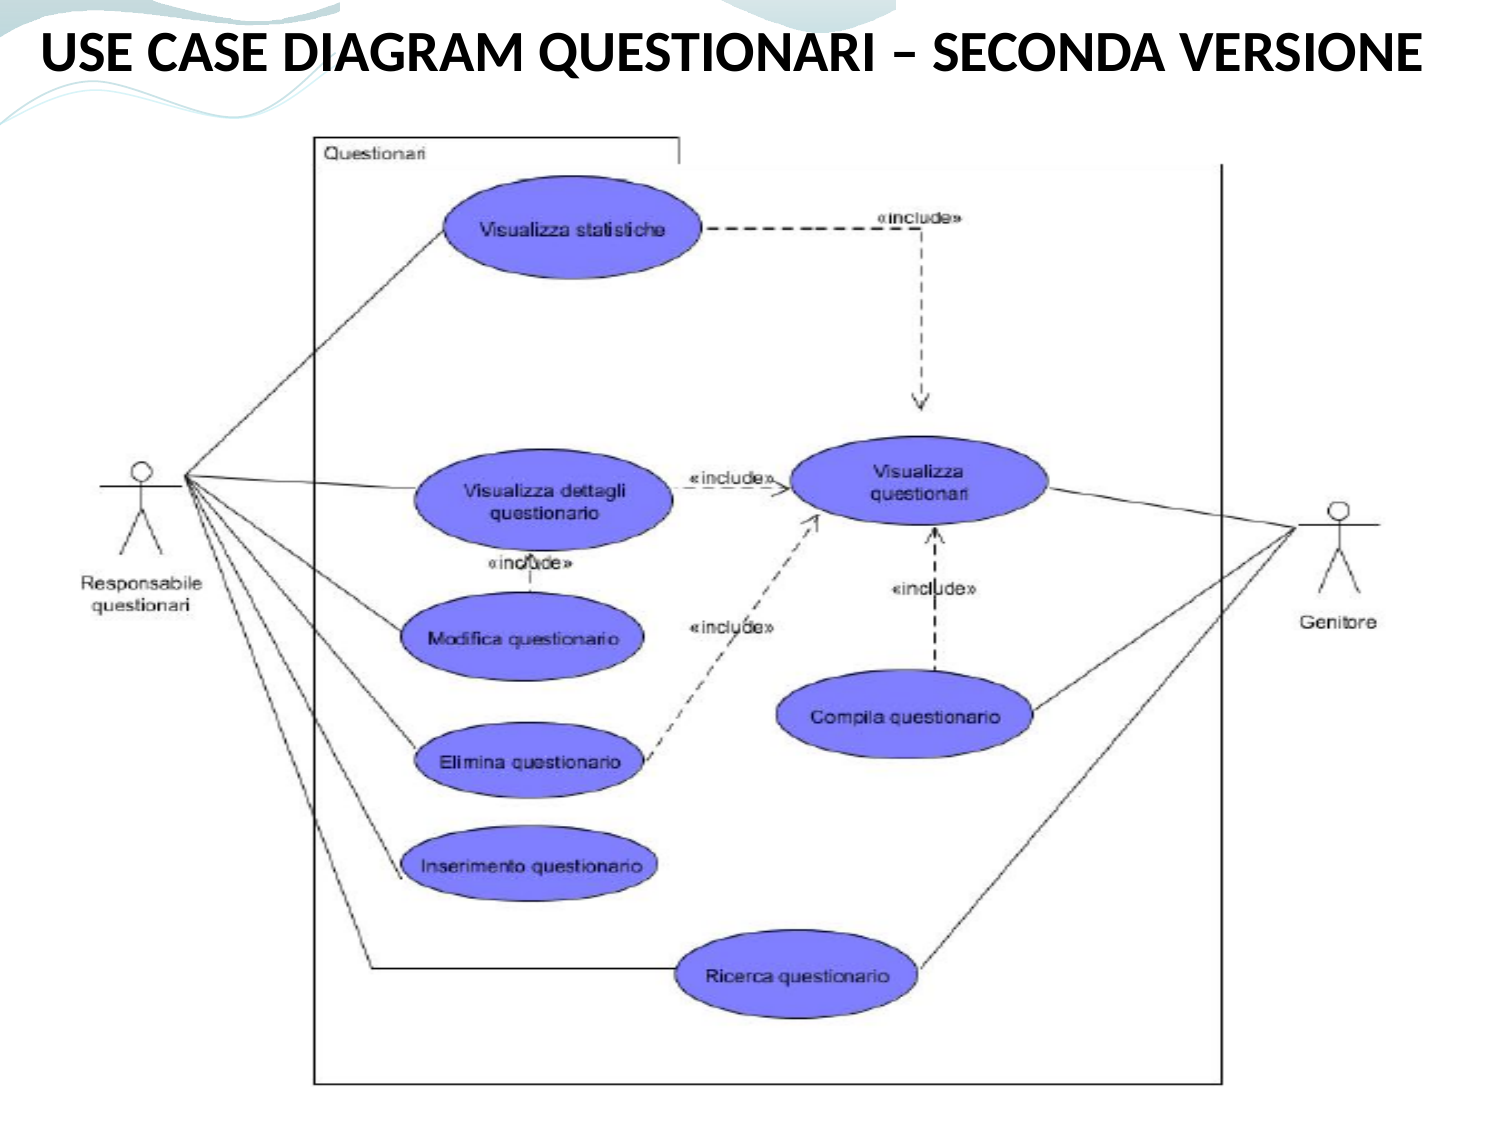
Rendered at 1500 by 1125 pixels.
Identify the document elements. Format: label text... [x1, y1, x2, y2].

picture [47, 129, 1477, 1087]
text_box USE CASE DIAGRAM QUESTIONARI – SECONDA VERSIONE [23, 20, 1441, 107]
